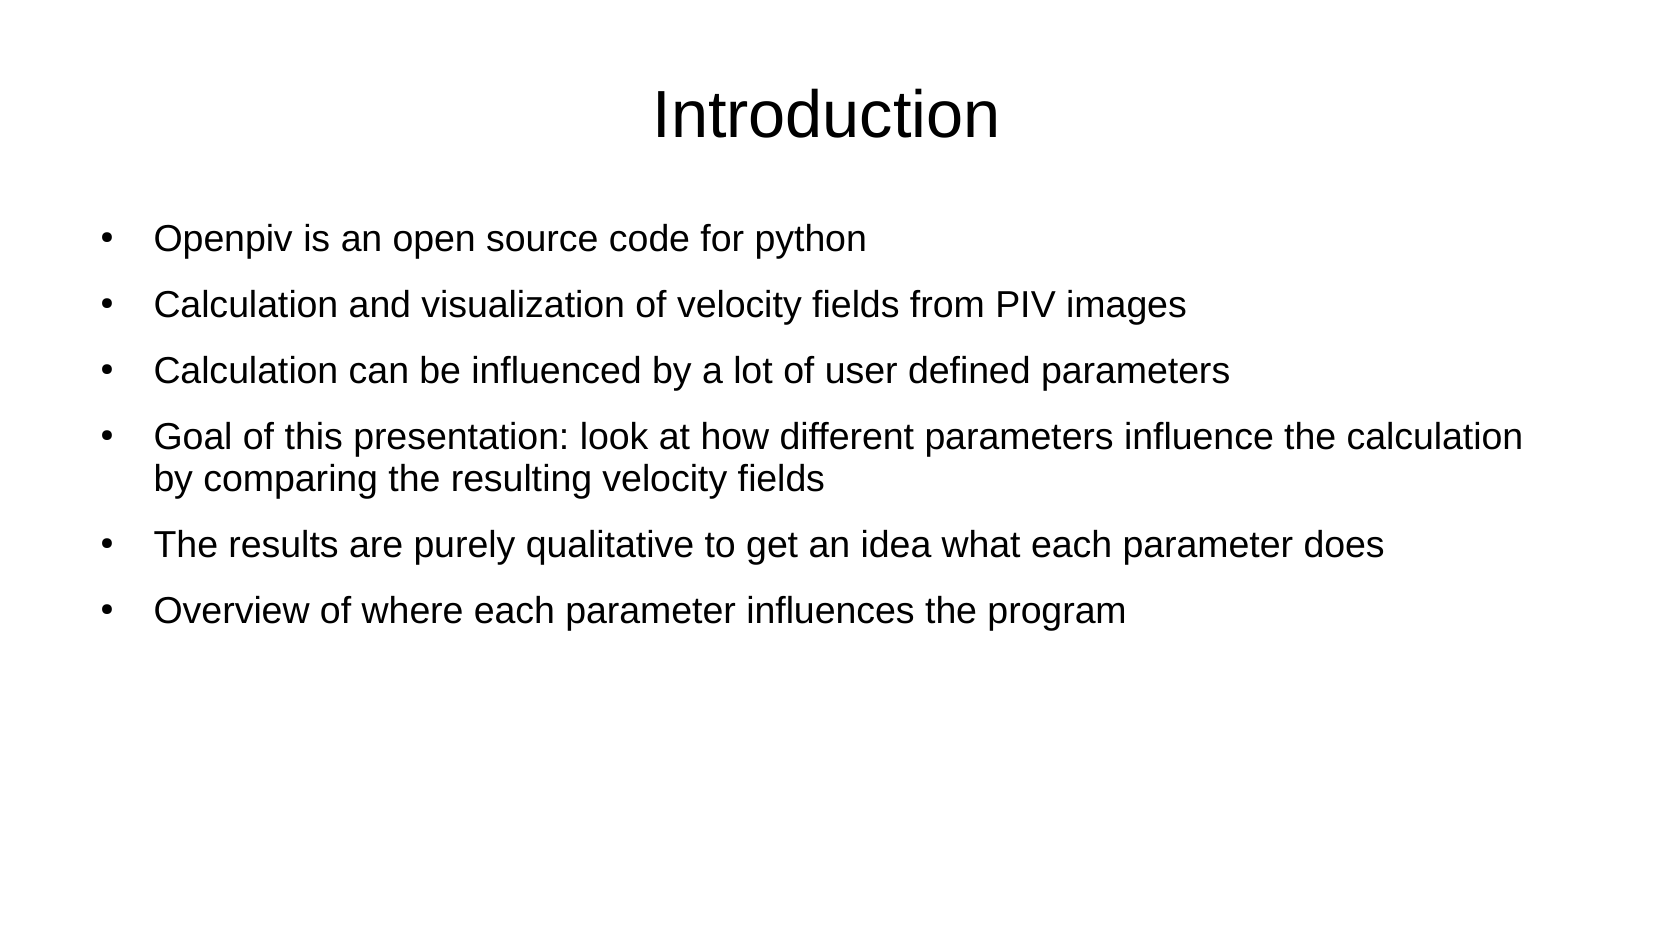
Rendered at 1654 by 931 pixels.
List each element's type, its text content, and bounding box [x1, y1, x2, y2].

list Openpiv is an open source code for python Calculation and visualization of velocity fields from PIV images Calculation can be influenced by a lot of user defined parameters Goal of this presentation: look at how different parameters influence the calculation by comparing the resulting velocity fields The results are purely qualitative to get an idea what each parameter does Overview of where each parameter influences the program [82, 217, 1571, 757]
title Introduction [82, 37, 1571, 193]
